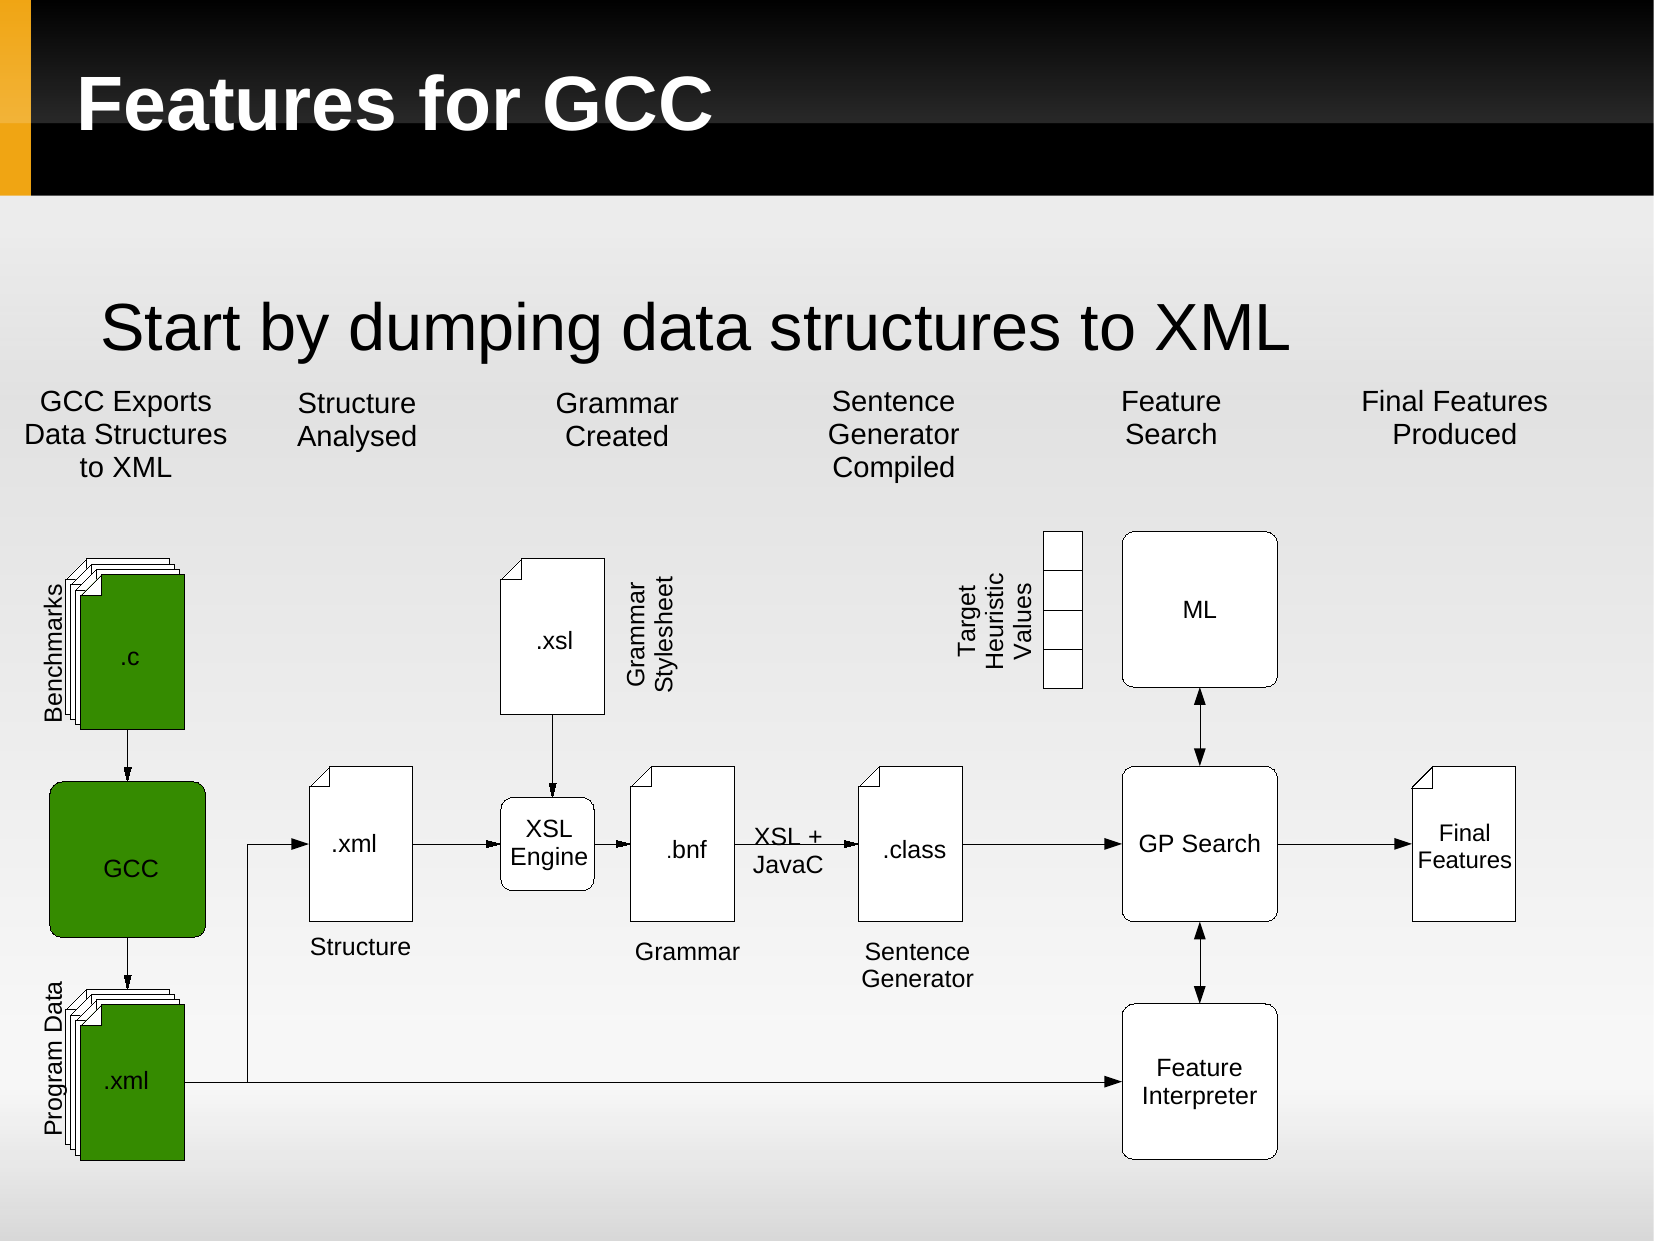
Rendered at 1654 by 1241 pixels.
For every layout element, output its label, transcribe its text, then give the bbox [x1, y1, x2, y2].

text_box [84, 558, 185, 730]
text_box .class [867, 828, 975, 893]
text_box [500, 558, 605, 715]
text_box [75, 975, 185, 1161]
text_box GP Search [1122, 766, 1278, 922]
text_box [1412, 882, 1516, 922]
text_box [486, 840, 495, 848]
text_box [501, 783, 594, 807]
text_box [857, 766, 963, 922]
text_box [49, 767, 206, 938]
text_box XSL + JavaC [738, 815, 857, 930]
text_box [309, 766, 413, 922]
list Start by dumping data structures to XML [82, 290, 1571, 366]
text_box Program Data [31, 944, 96, 1152]
text_box GCC Exports Data Structures to XML [0, 377, 252, 491]
text_box GCC [88, 847, 178, 912]
text_box Final Features [1402, 812, 1530, 882]
text_box [1411, 766, 1516, 812]
text_box Grammar [620, 929, 768, 994]
picture [0, 0, 1654, 1241]
text_box .xsl [521, 619, 591, 683]
text_box Sentence Generator Compiled [783, 377, 1004, 491]
text_box Grammar Stylesheet [614, 557, 729, 709]
text_box Final Features Produced [1344, 377, 1565, 488]
text_box XSL Engine [495, 807, 611, 896]
text_box .xml [316, 822, 394, 886]
text_box [1043, 531, 1083, 689]
text_box Feature Interpreter [1122, 1003, 1278, 1160]
text_box .c [105, 635, 178, 700]
text_box Target Heuristic Values [944, 534, 1060, 686]
text_box Feature Search [1061, 377, 1282, 488]
text_box Structure Analysed [271, 380, 443, 491]
text_box .bnf [651, 828, 729, 893]
text_box ML [1122, 531, 1278, 688]
text_box Benchmarks [31, 561, 96, 739]
text_box [616, 766, 735, 922]
text_box Structure [295, 925, 443, 989]
text_box Grammar Created [531, 380, 703, 491]
title Features for GCC [76, 7, 1565, 200]
text_box Sentence Generator [846, 929, 1024, 1044]
text_box .xml [88, 1059, 178, 1124]
